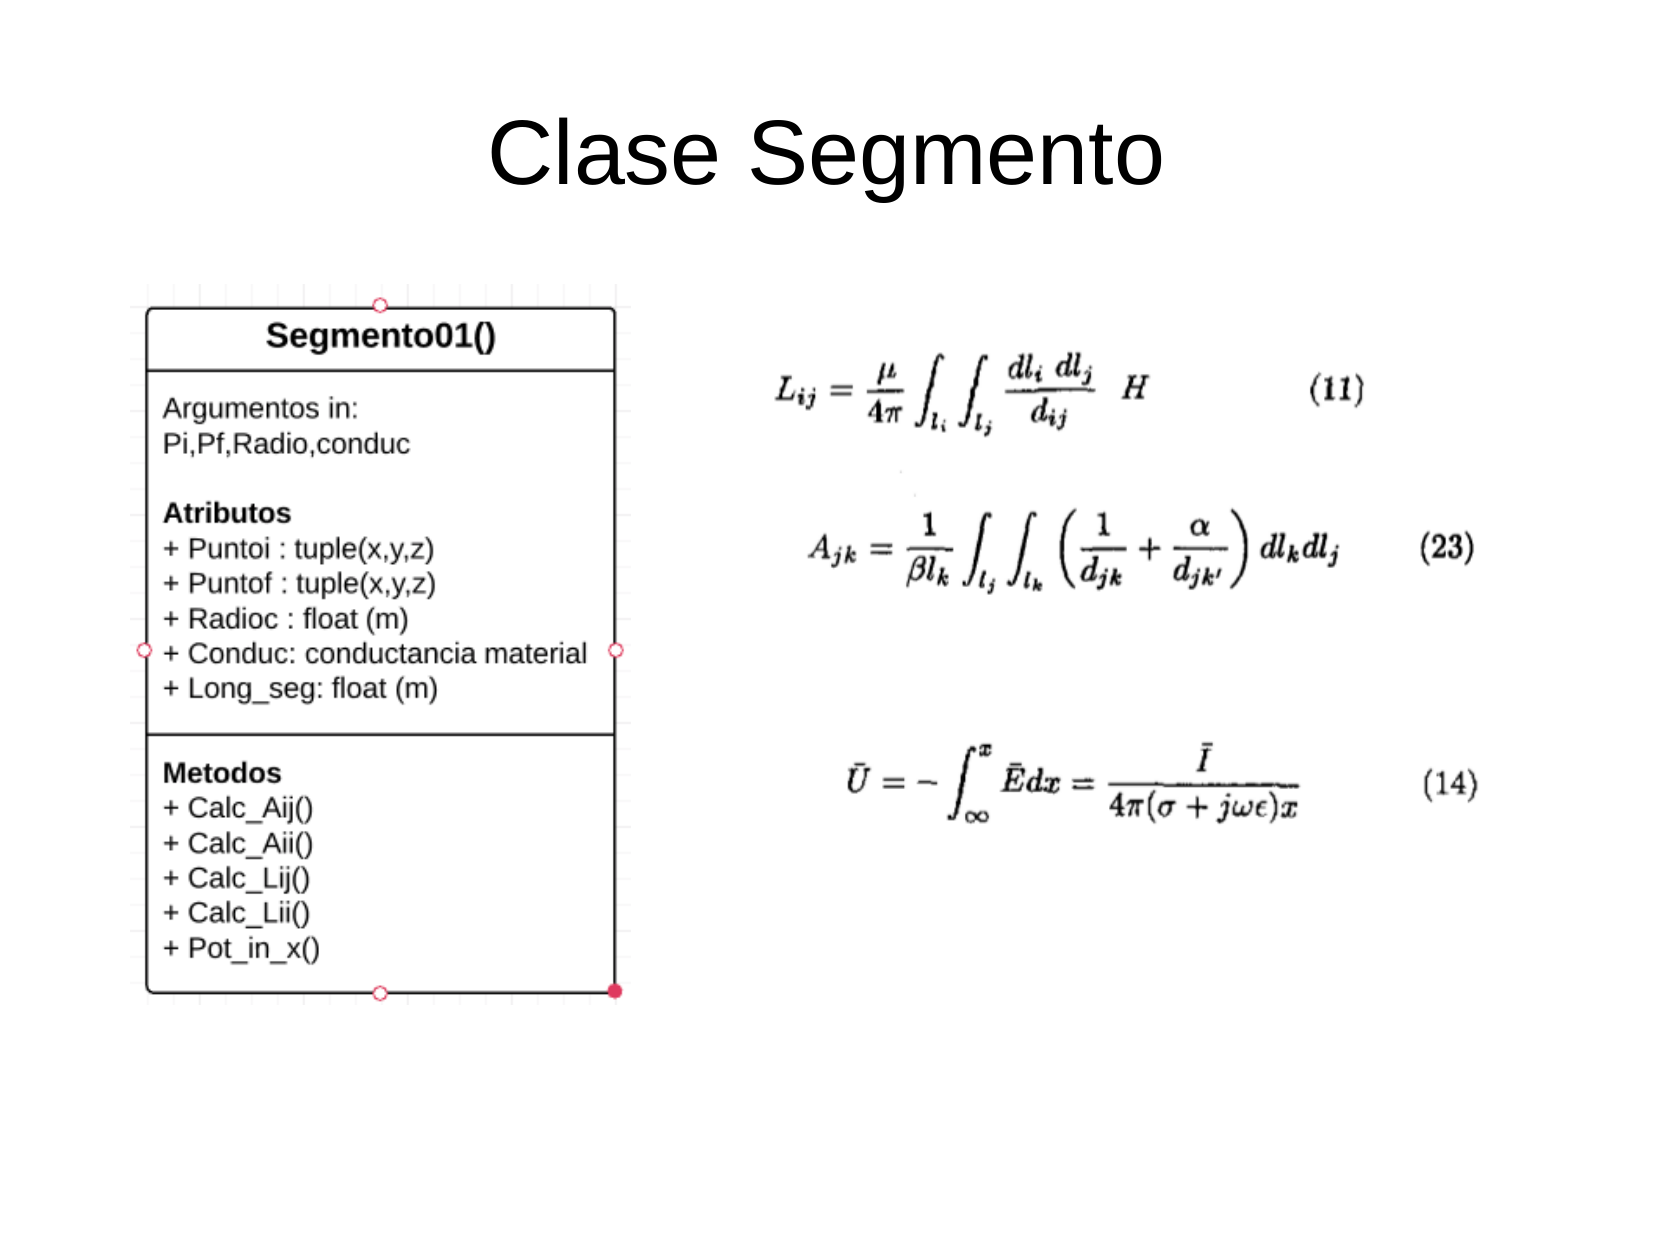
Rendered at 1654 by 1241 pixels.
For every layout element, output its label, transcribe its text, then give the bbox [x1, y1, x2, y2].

title Clase Segmento [82, 49, 1571, 257]
picture [745, 326, 1381, 451]
picture [130, 284, 631, 1005]
picture [820, 704, 1501, 852]
picture [780, 464, 1496, 620]
